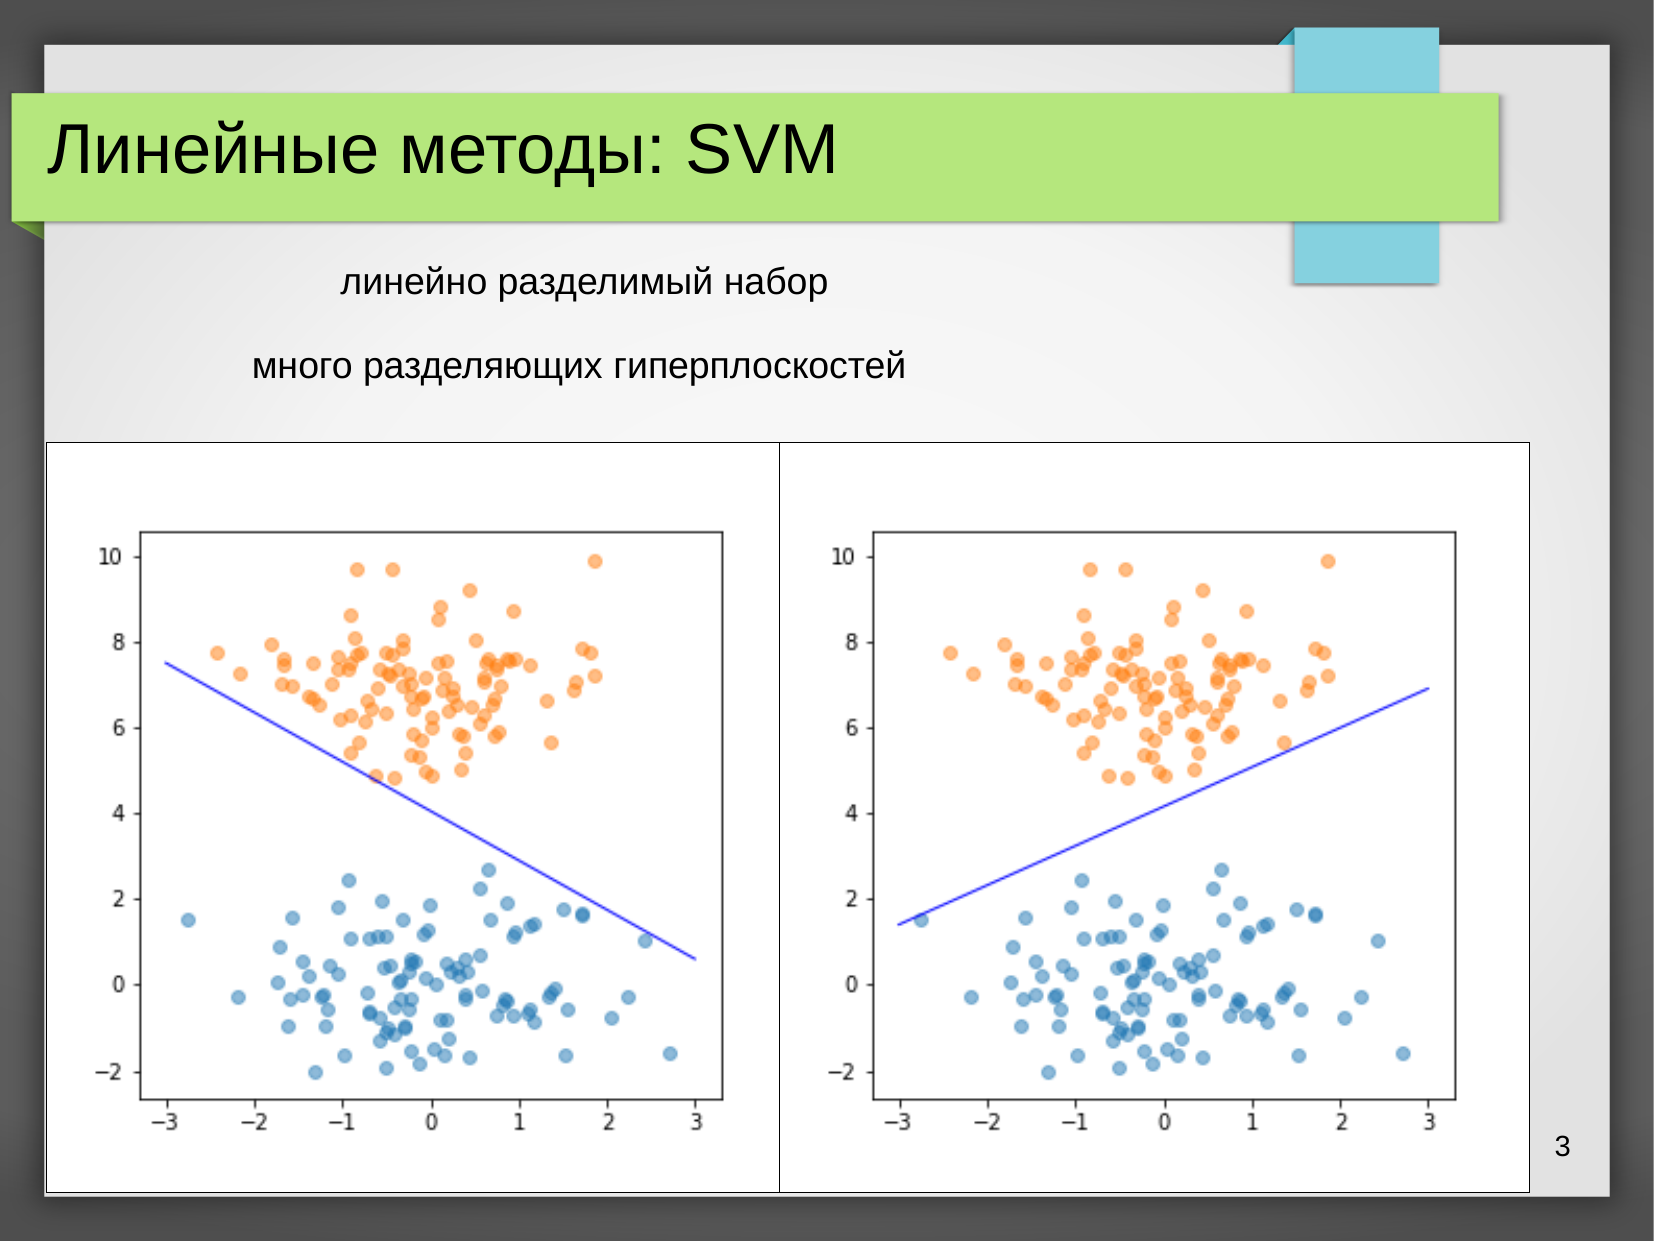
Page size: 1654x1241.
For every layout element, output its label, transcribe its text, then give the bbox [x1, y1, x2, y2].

picture [0, 0, 1654, 1241]
title Линейные методы: SVM [47, 109, 1501, 189]
text_box линейно разделимый набор много разделяющих гиперплоскостей [94, 260, 1075, 387]
